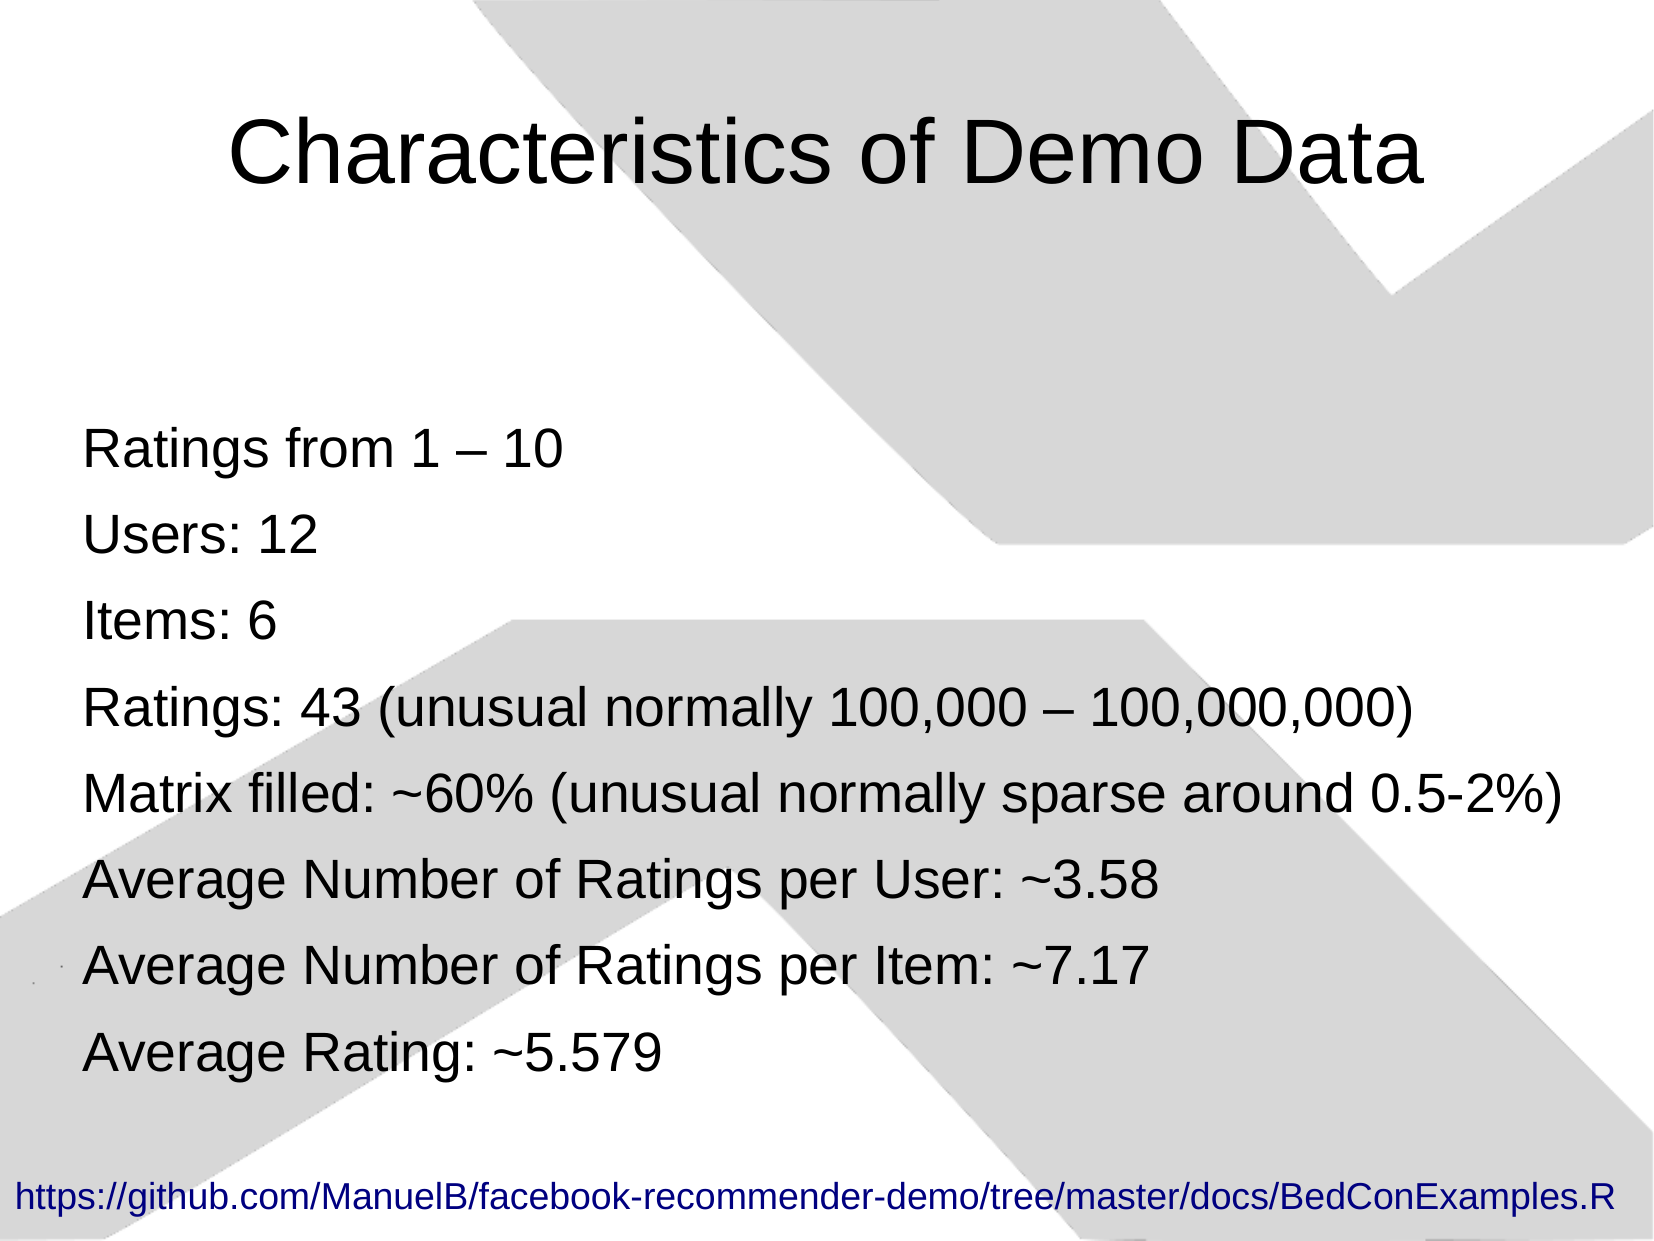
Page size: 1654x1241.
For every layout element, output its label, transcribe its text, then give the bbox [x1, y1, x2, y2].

title Characteristics of Demo Data [82, 49, 1571, 257]
picture [0, 0, 1654, 1241]
list Ratings from 1 – 10 Users: 12 Items: 6 Ratings: 43 (unusual normally 100,000 – 100,000,000) Matrix filled: ~60% (unusual normally sparse around 0.5-2%) Average Number of Ratings per User: ~3.58 Average Number of Ratings per Item: ~7.17 Average Rating: ~5.579 [82, 413, 1571, 1109]
text_box https://github.com/ManuelB/facebook-recommender-demo/tree/master/docs/BedConExamples.R [0, 1169, 1635, 1226]
